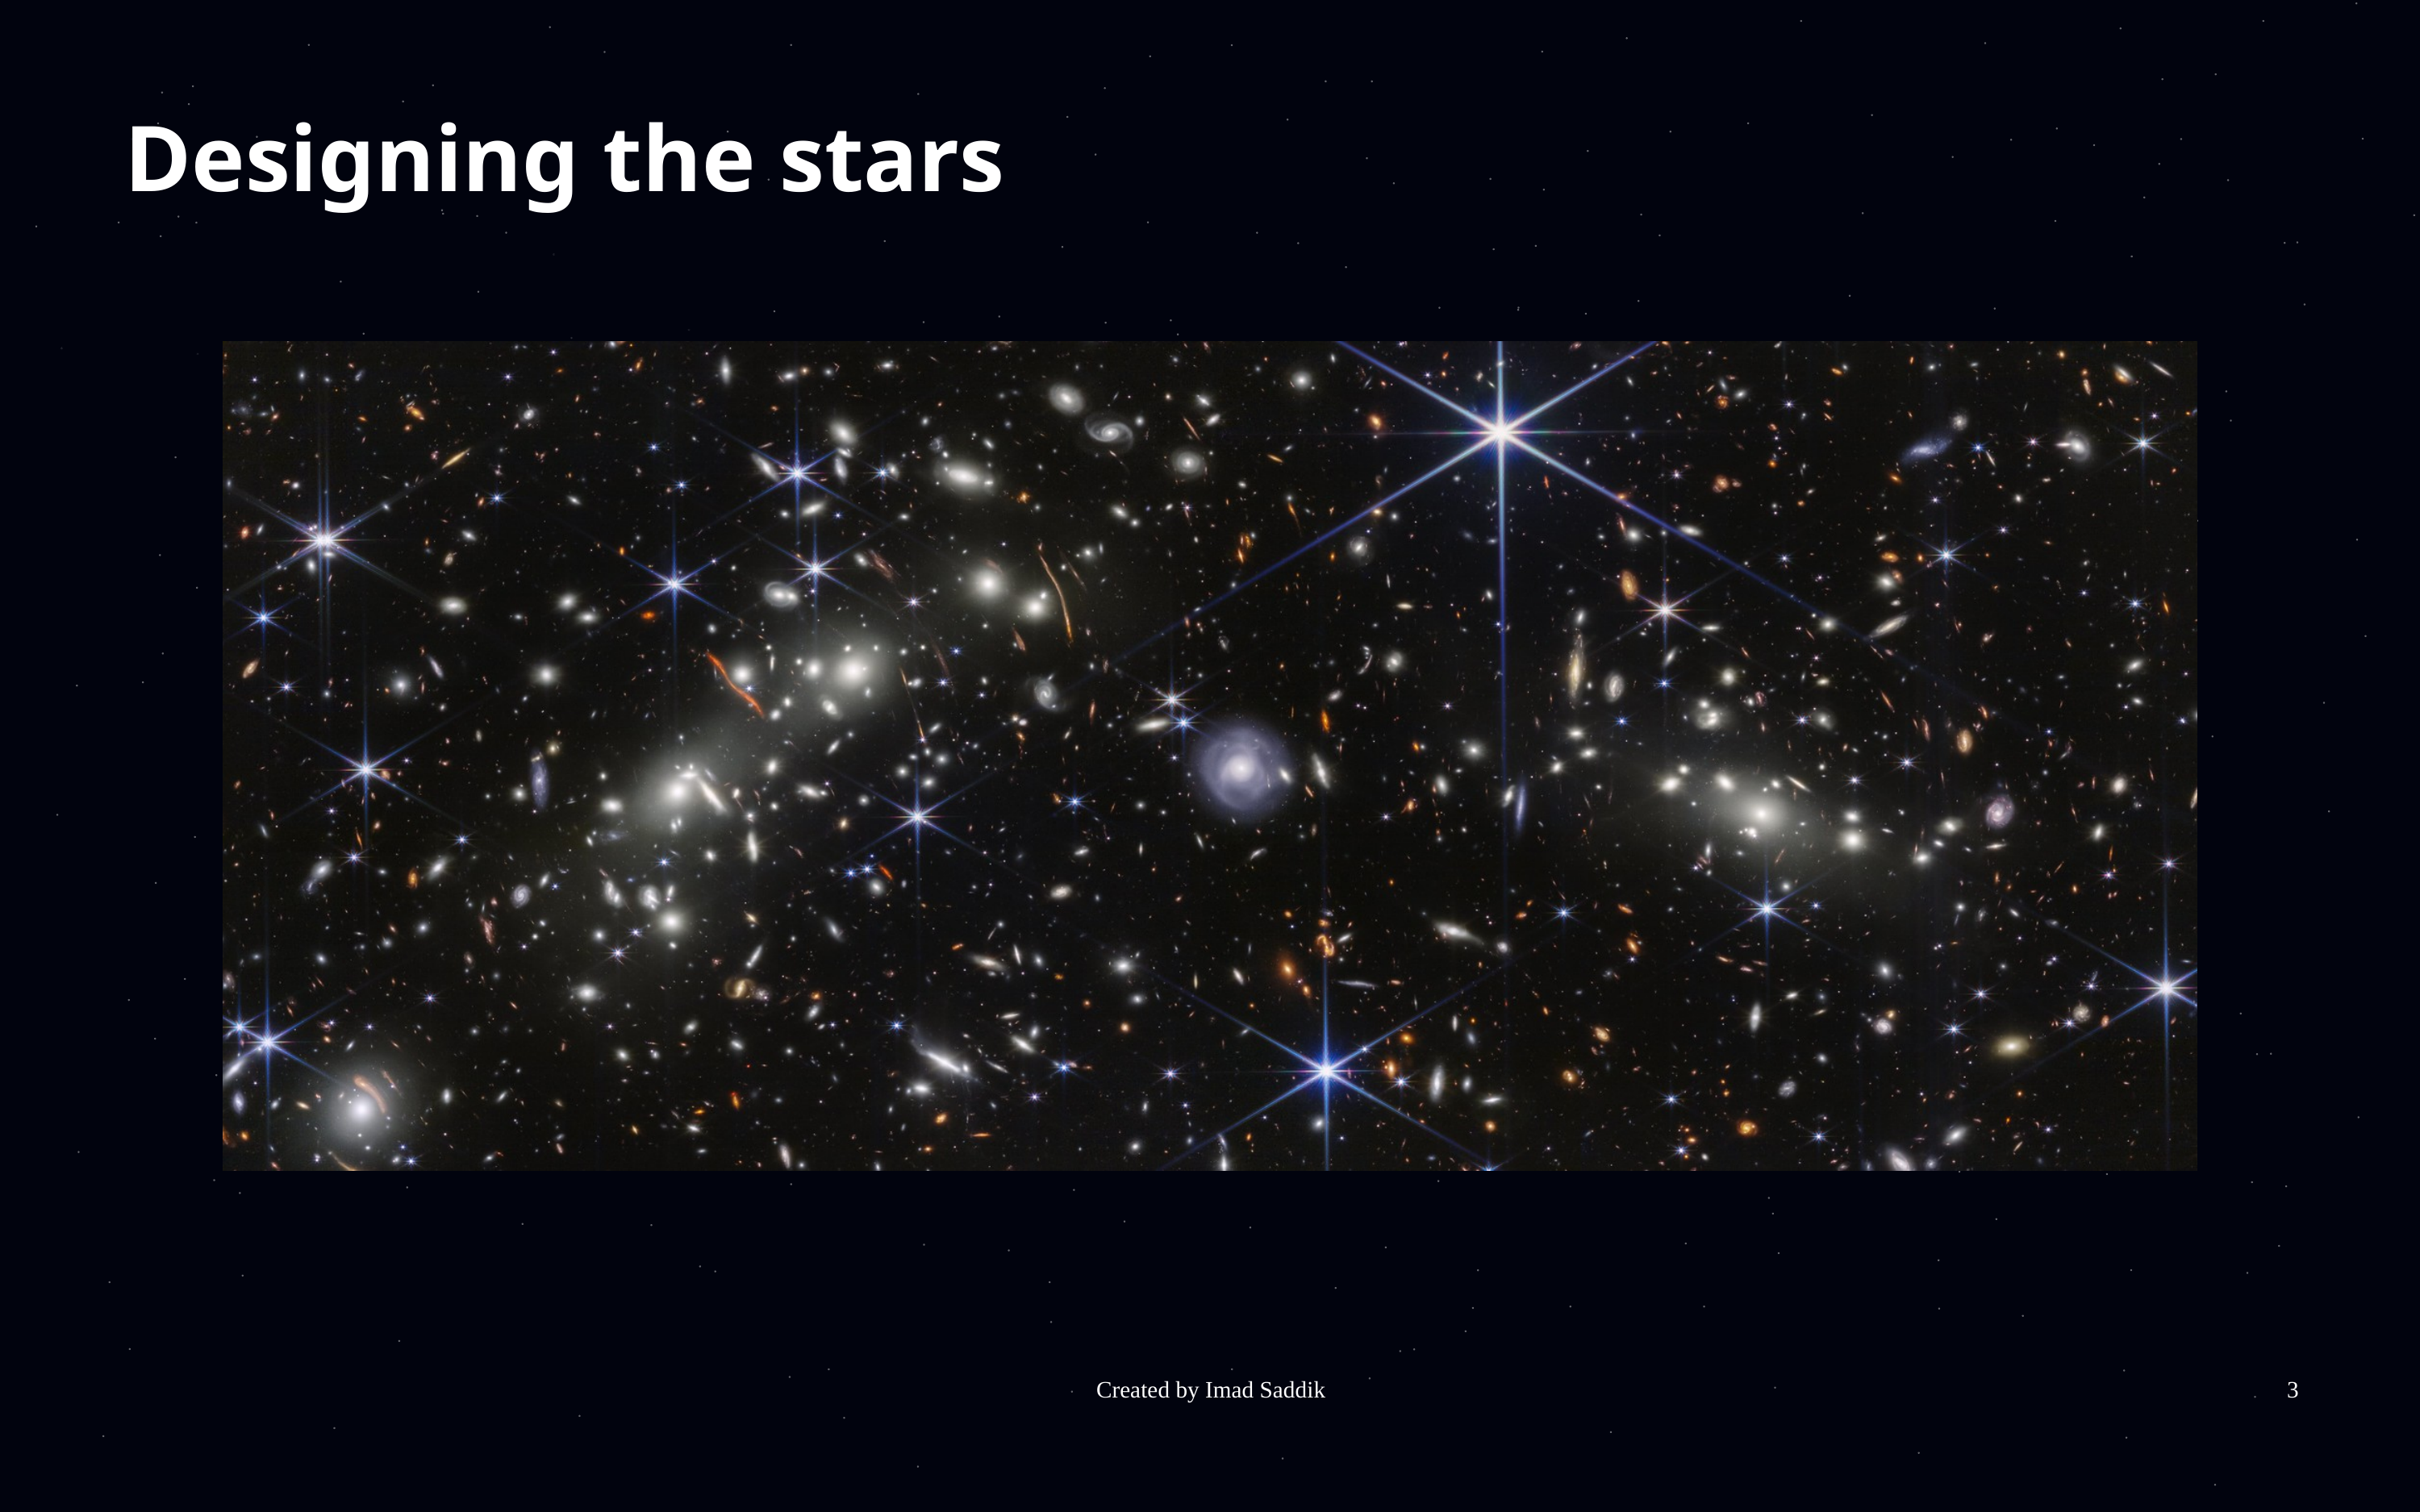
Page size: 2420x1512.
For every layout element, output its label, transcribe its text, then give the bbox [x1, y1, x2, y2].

picture [223, 341, 2197, 1171]
text_box Designing the stars [112, 61, 1411, 251]
